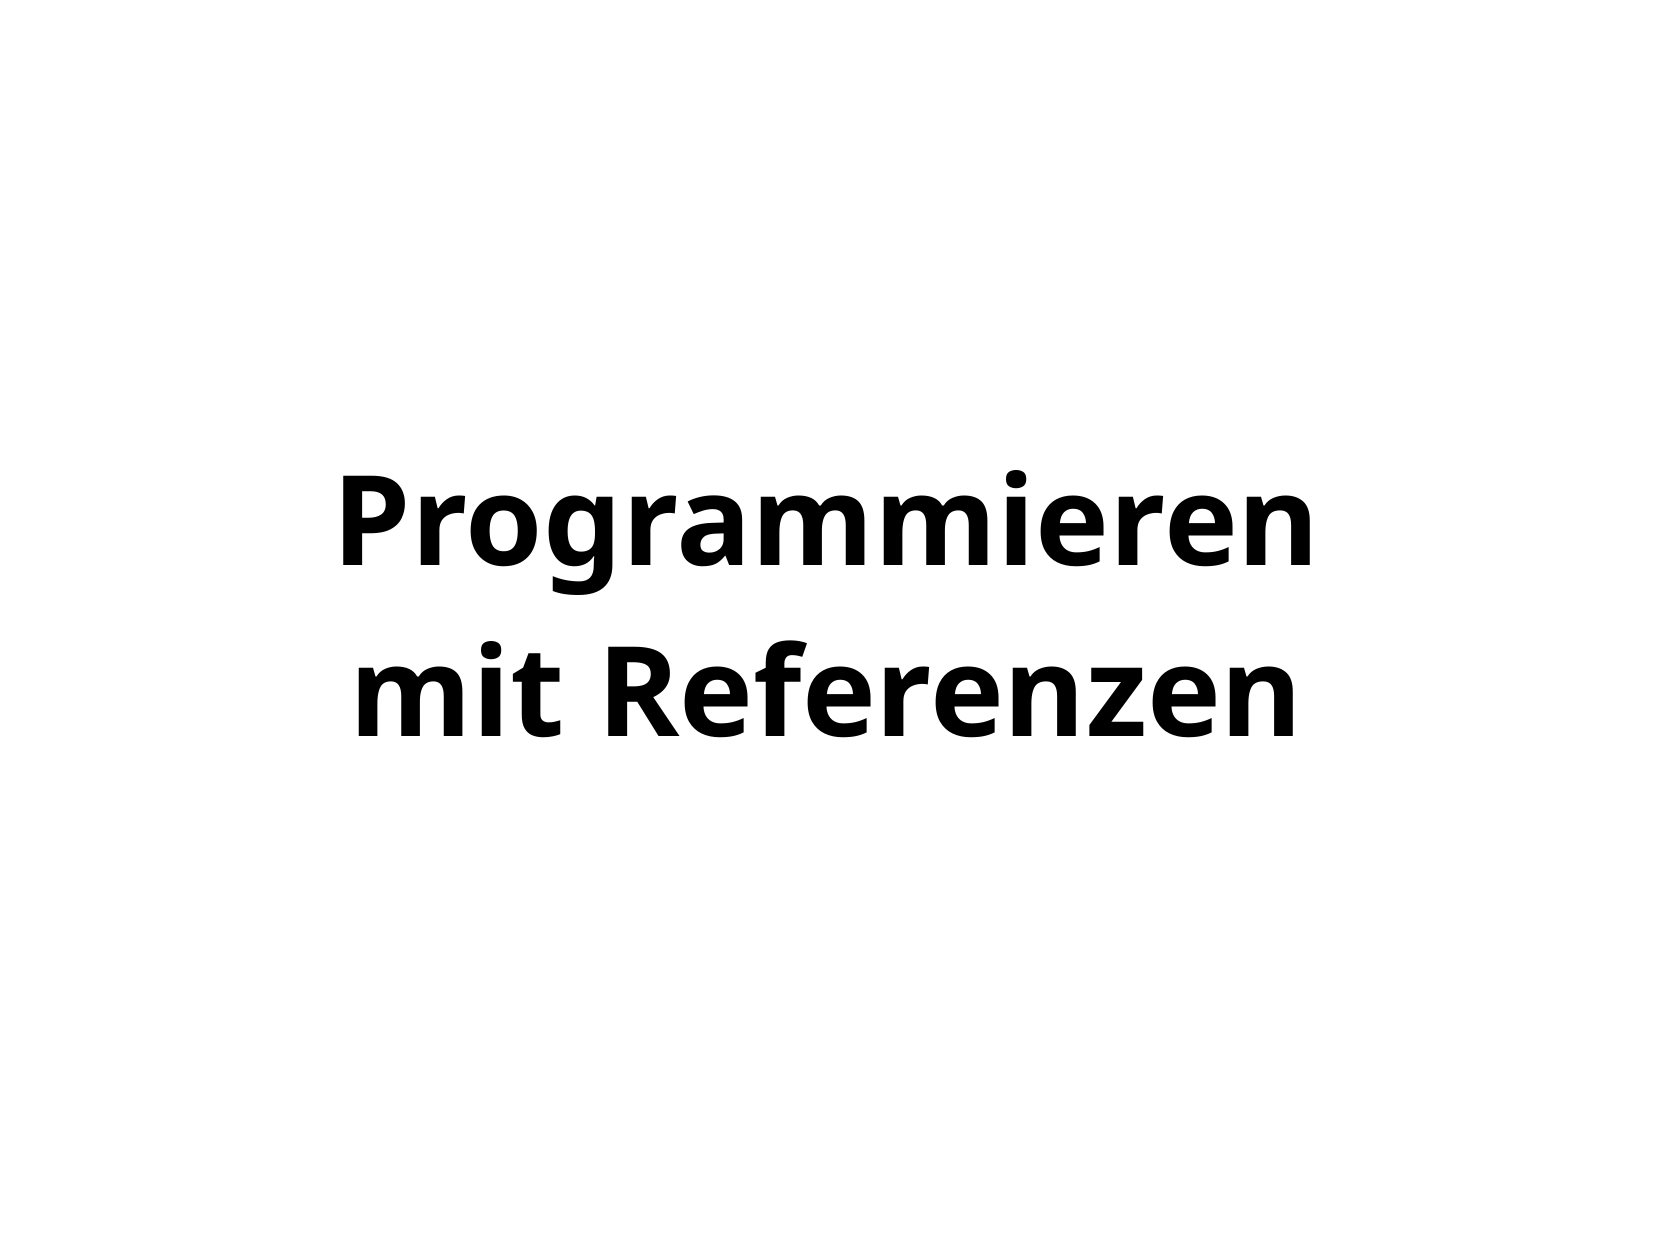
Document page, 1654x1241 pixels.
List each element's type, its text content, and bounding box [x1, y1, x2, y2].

subtitle Programmieren mit Referenzen [23, 82, 1630, 1123]
